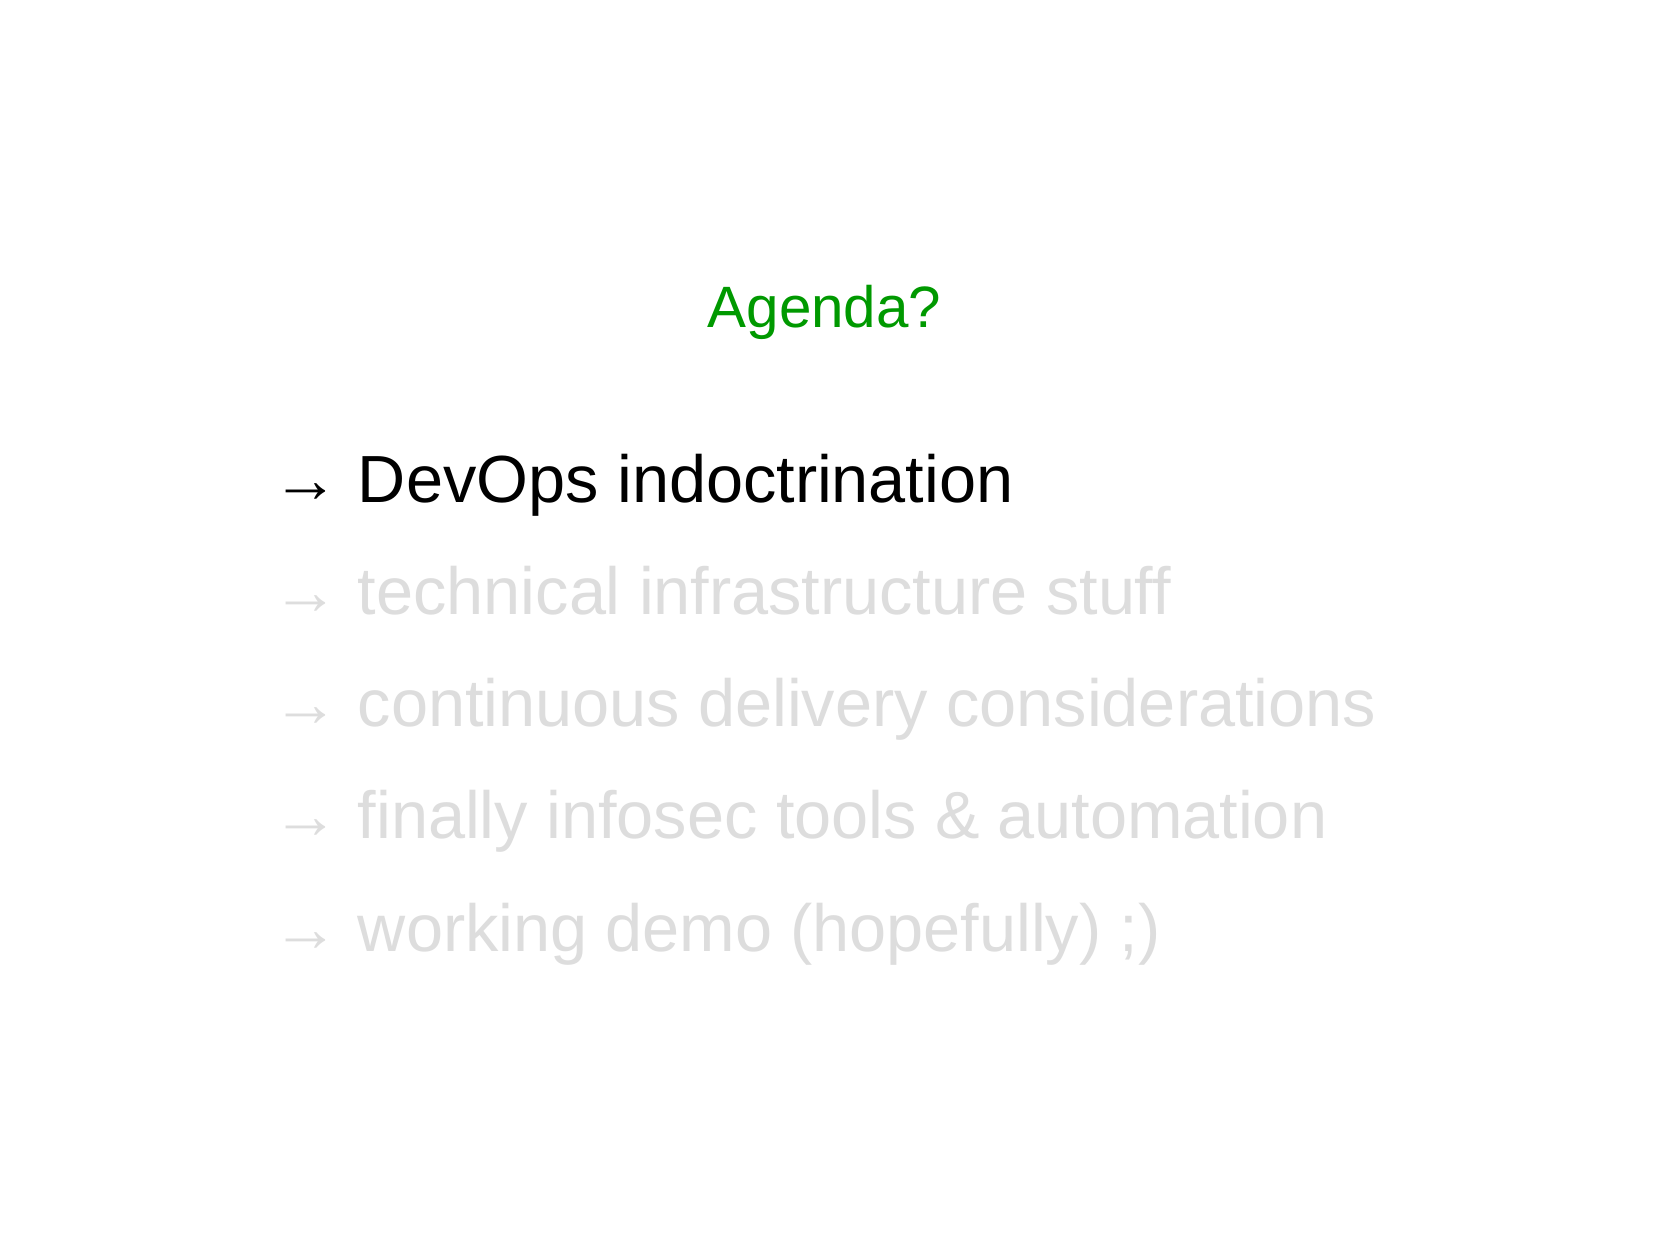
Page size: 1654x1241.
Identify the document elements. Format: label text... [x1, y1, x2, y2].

text_box Agenda? → DevOps indoctrination → technical infrastructure stuff → continuous delivery considerations → finally infosec tools & automation → working demo (hopefully) ;) [257, 267, 1396, 973]
